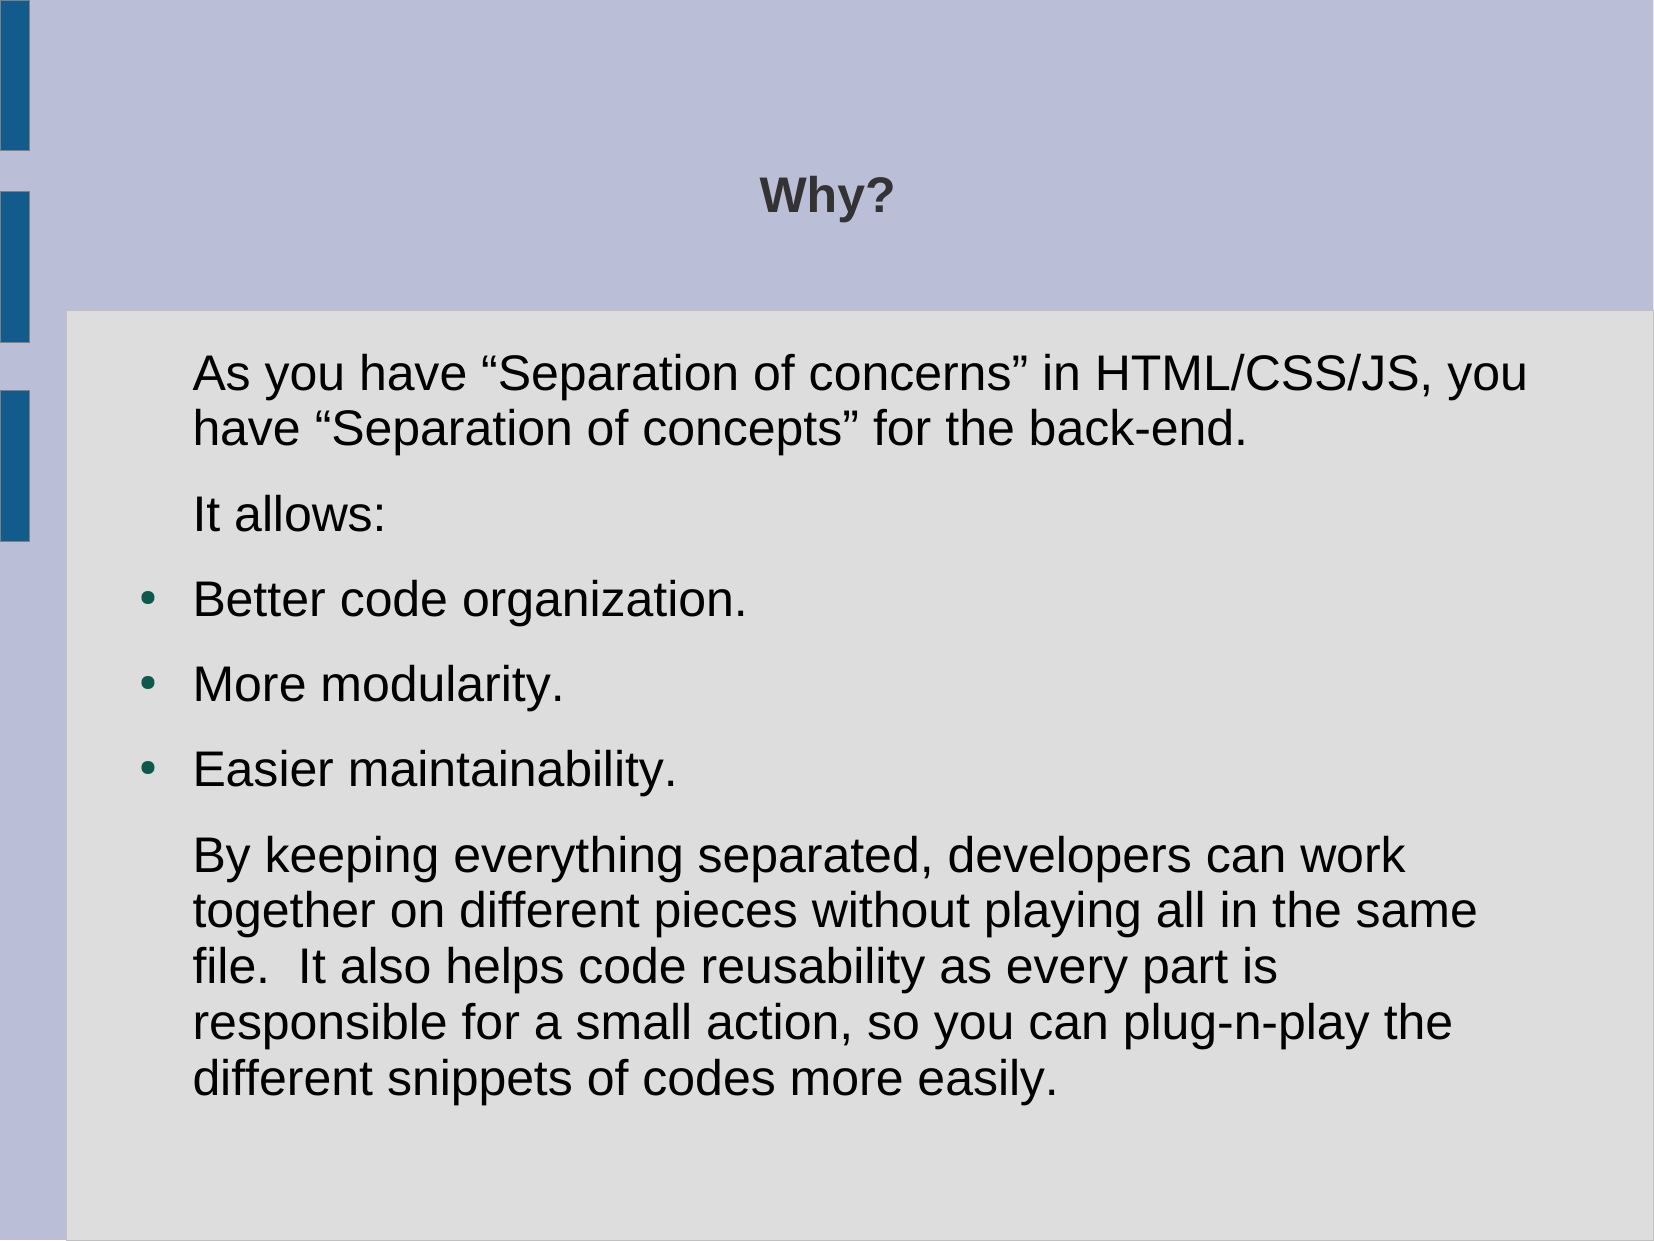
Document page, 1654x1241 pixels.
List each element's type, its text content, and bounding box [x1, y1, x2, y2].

title Why? [121, 91, 1534, 299]
list As you have “Separation of concerns” in HTML/CSS/JS, you have “Separation of concepts” for the back-end. It allows: Better code organization. More modularity. Easier maintainability. By keeping everything separated, developers can work together on different pieces without playing all in the same file. It also helps code reusability as every part is responsible for a small action, so you can plug-n-play the different snippets of codes more easily. [121, 344, 1534, 1127]
